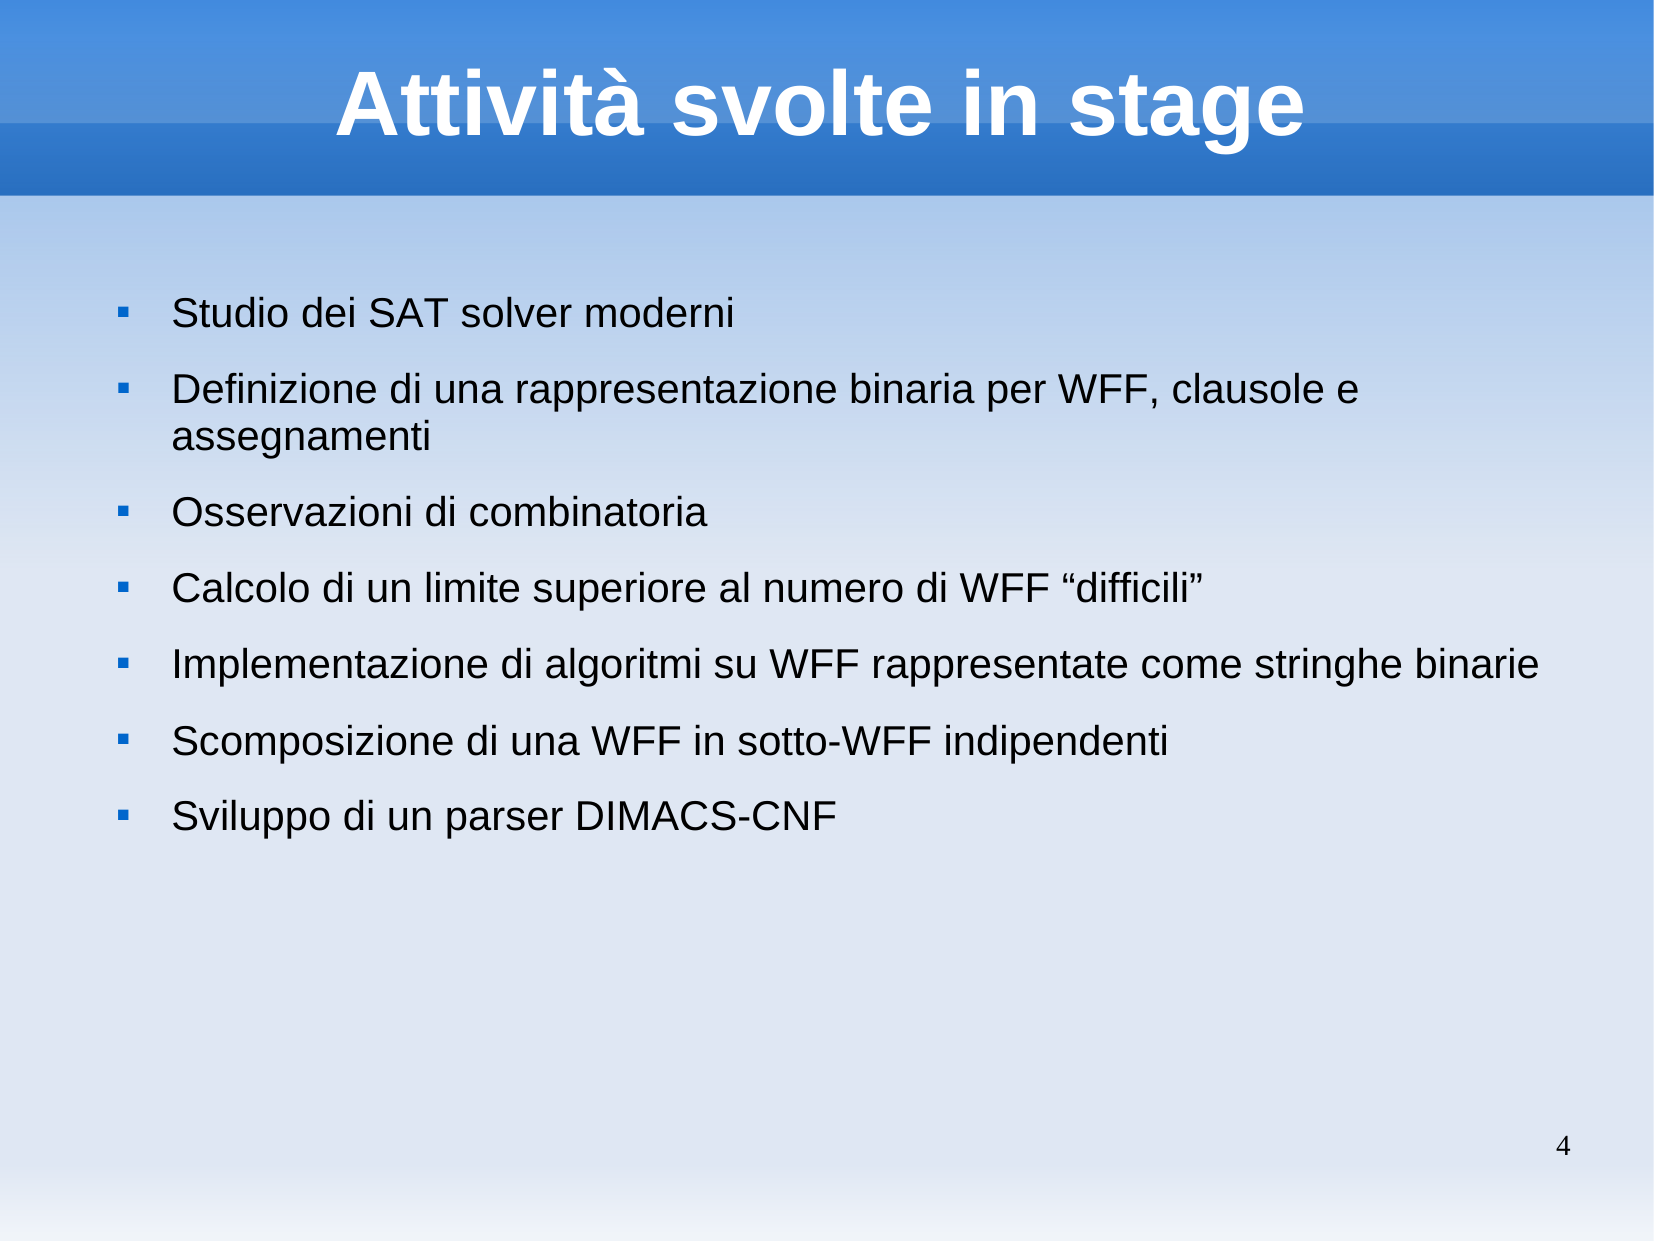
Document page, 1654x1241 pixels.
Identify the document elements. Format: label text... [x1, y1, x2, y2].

title Attività svolte in stage [76, 0, 1565, 208]
list Studio dei SAT solver moderni Definizione di una rappresentazione binaria per WFF, clausole e assegnamenti Osservazioni di combinatoria Calcolo di un limite superiore al numero di WFF “difficili” Implementazione di algoritmi su WFF rappresentate come stringhe binarie Scomposizione di una WFF in sotto-WFF indipendenti Sviluppo di un parser DIMACS-CNF [82, 290, 1571, 1109]
picture [0, 0, 1654, 1241]
